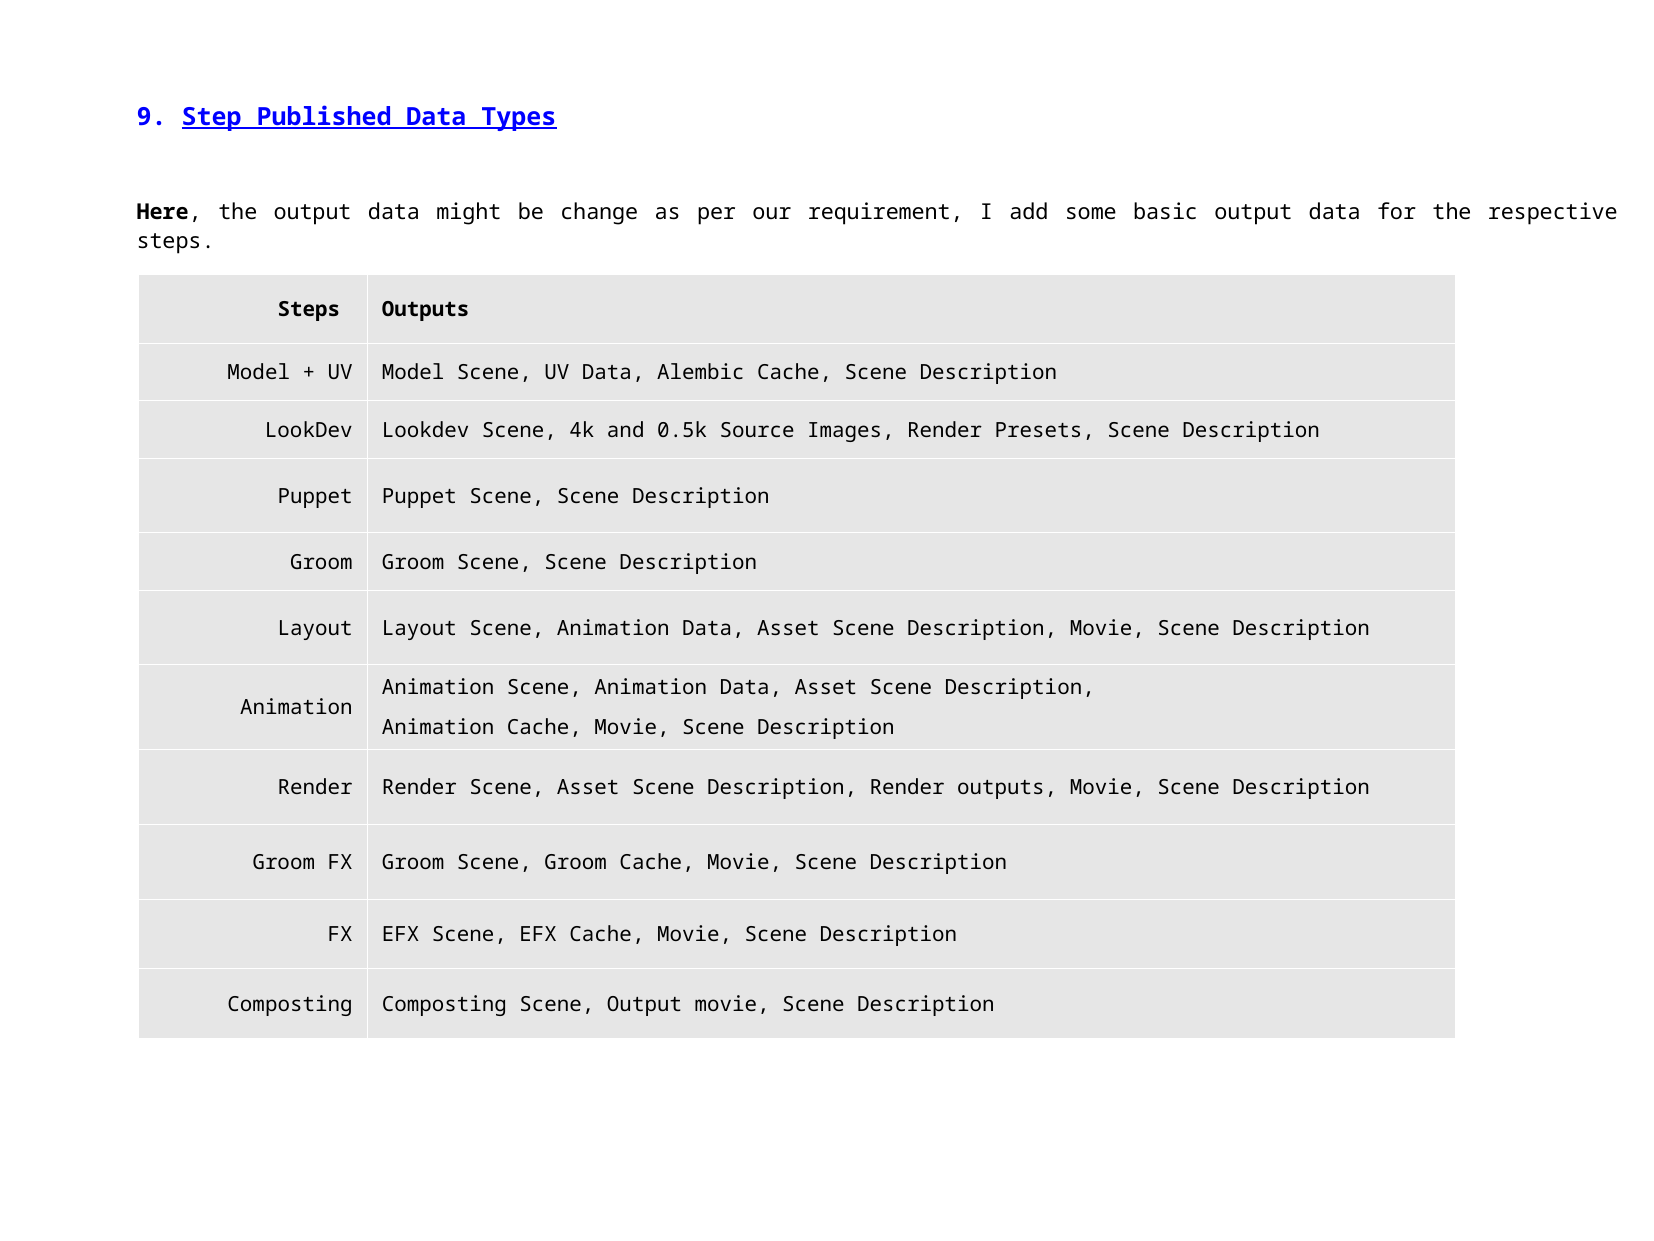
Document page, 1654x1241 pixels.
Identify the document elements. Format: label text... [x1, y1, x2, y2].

text_box 9. Step Published Data Types Here, the output data might be change as per our requirement, I add some basic output data for the respective steps. [121, 91, 1636, 239]
table_header Steps [139, 275, 367, 343]
table_cell Layout Scene, Animation Data, Asset Scene Description, Movie, Scene Description [368, 591, 1455, 664]
table_cell Lookdev Scene, 4k and 0.5k Source Images, Render Presets, Scene Description [368, 401, 1455, 458]
table_cell Layout [139, 591, 367, 664]
table_header Outputs [368, 275, 1455, 343]
table_cell Render [139, 750, 367, 824]
table_cell Composting [139, 969, 367, 1038]
table_cell Animation Scene, Animation Data, Asset Scene Description, Animation Cache, Movie, Scene Description [368, 665, 1455, 749]
table_cell Groom [139, 533, 367, 590]
table_cell Groom FX [139, 825, 367, 899]
table_cell LookDev [139, 401, 367, 458]
table_cell Animation [139, 665, 367, 749]
table_cell Groom Scene, Groom Cache, Movie, Scene Description [368, 825, 1455, 899]
table_cell EFX Scene, EFX Cache, Movie, Scene Description [368, 900, 1455, 968]
table_cell Puppet Scene, Scene Description [368, 459, 1455, 532]
table_cell Groom Scene, Scene Description [368, 533, 1455, 590]
table_cell Render Scene, Asset Scene Description, Render outputs, Movie, Scene Description [368, 750, 1455, 824]
table_cell FX [139, 900, 367, 968]
table_cell Composting Scene, Output movie, Scene Description [368, 969, 1455, 1038]
table_cell Model + UV [139, 344, 367, 400]
table_cell Model Scene, UV Data, Alembic Cache, Scene Description [368, 344, 1455, 400]
table_cell Puppet [139, 459, 367, 532]
